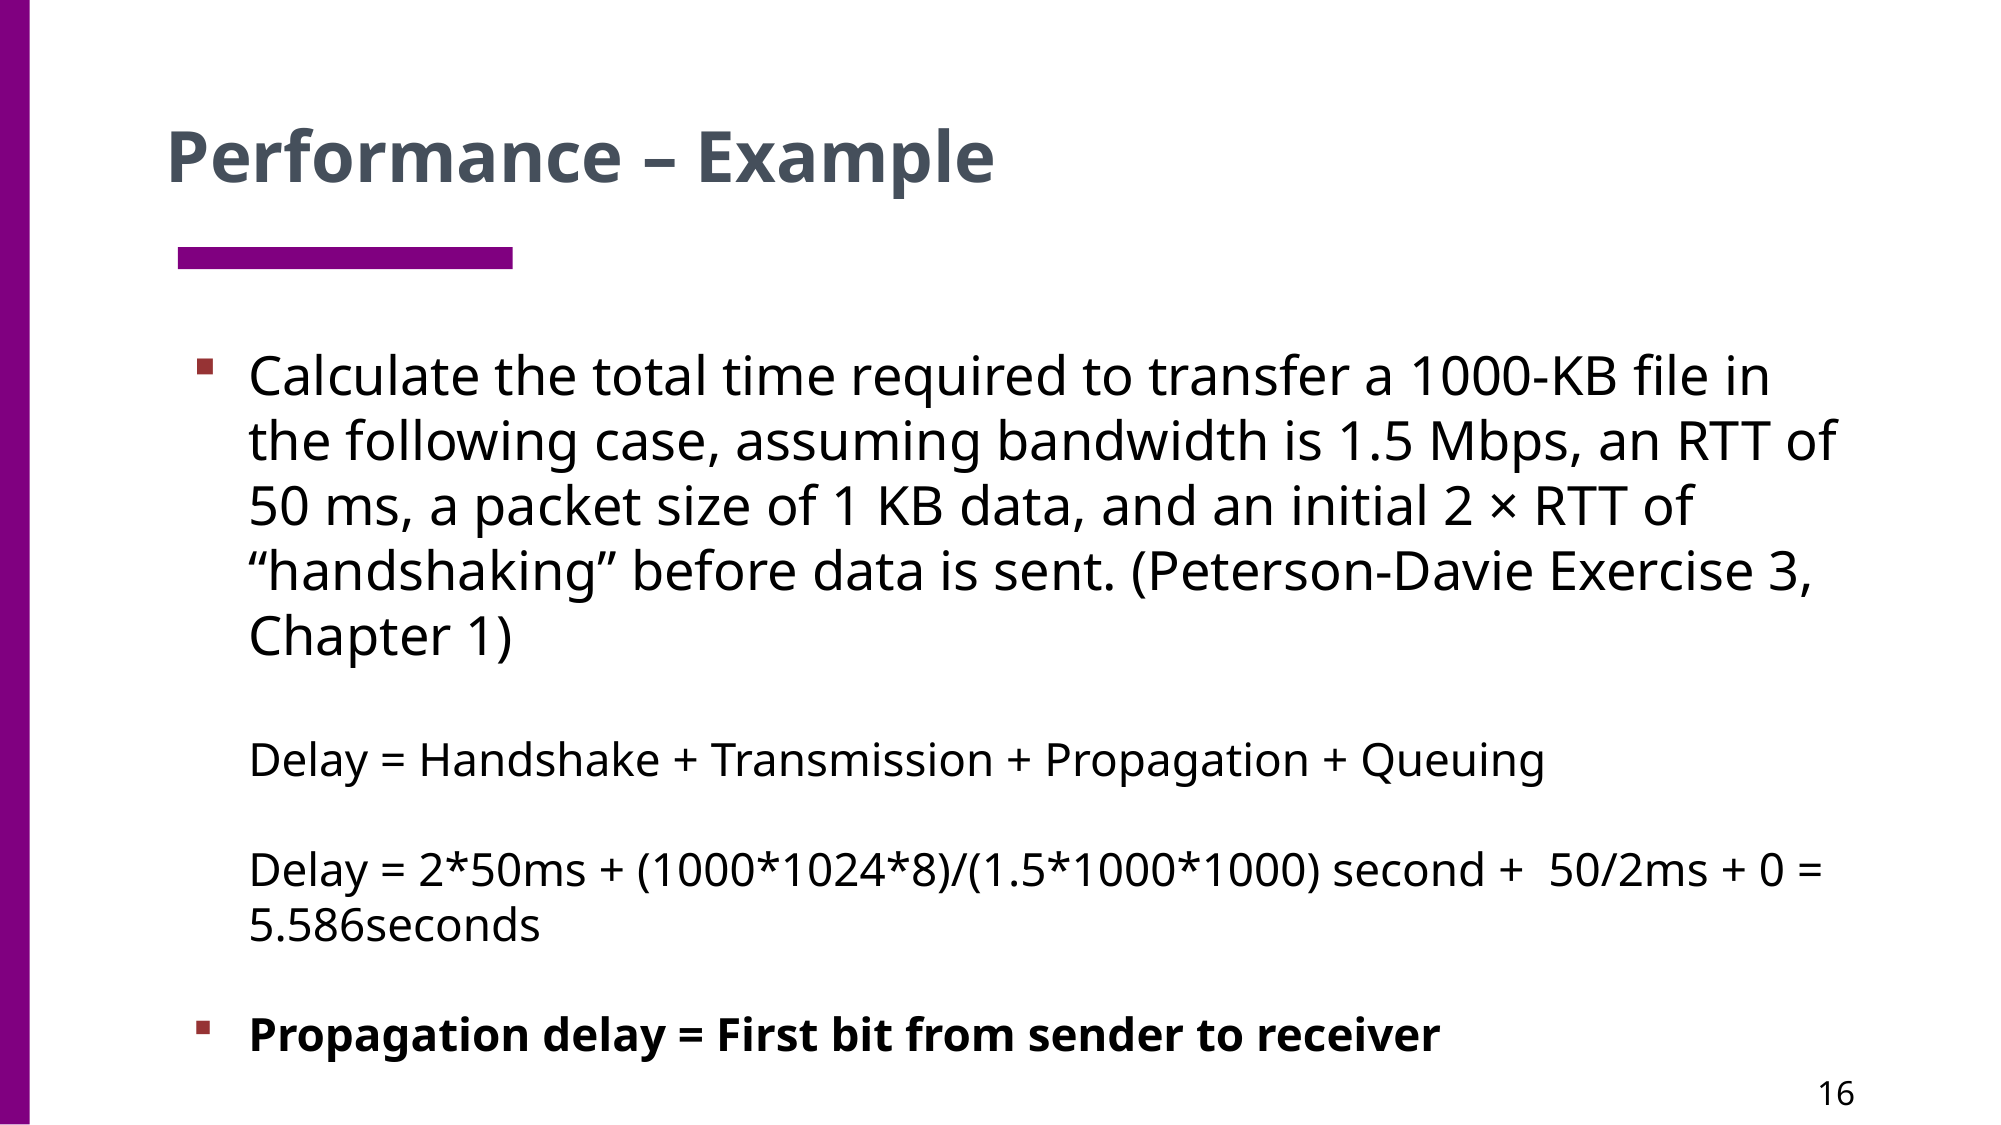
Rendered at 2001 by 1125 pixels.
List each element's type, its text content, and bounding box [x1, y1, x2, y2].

text_box Calculate the total time required to transfer a 1000-KB file in the following case, assuming bandwidth is 1.5 Mbps, an RTT of 50 ms, a packet size of 1 KB data, and an initial 2 × RTT of “handshaking” before data is sent. (Peterson-Davie Exercise 3, Chapter 1) Delay = Handshake + Transmission + Propagation + Queuing Delay = 2*50ms + (1000*1024*8)/(1.5*1000*1000) second + 50/2ms + 0 = 5.586seconds Propagation delay = First bit from sender to receiver [177, 326, 1875, 1050]
text_box Performance – Example [151, 0, 1849, 212]
